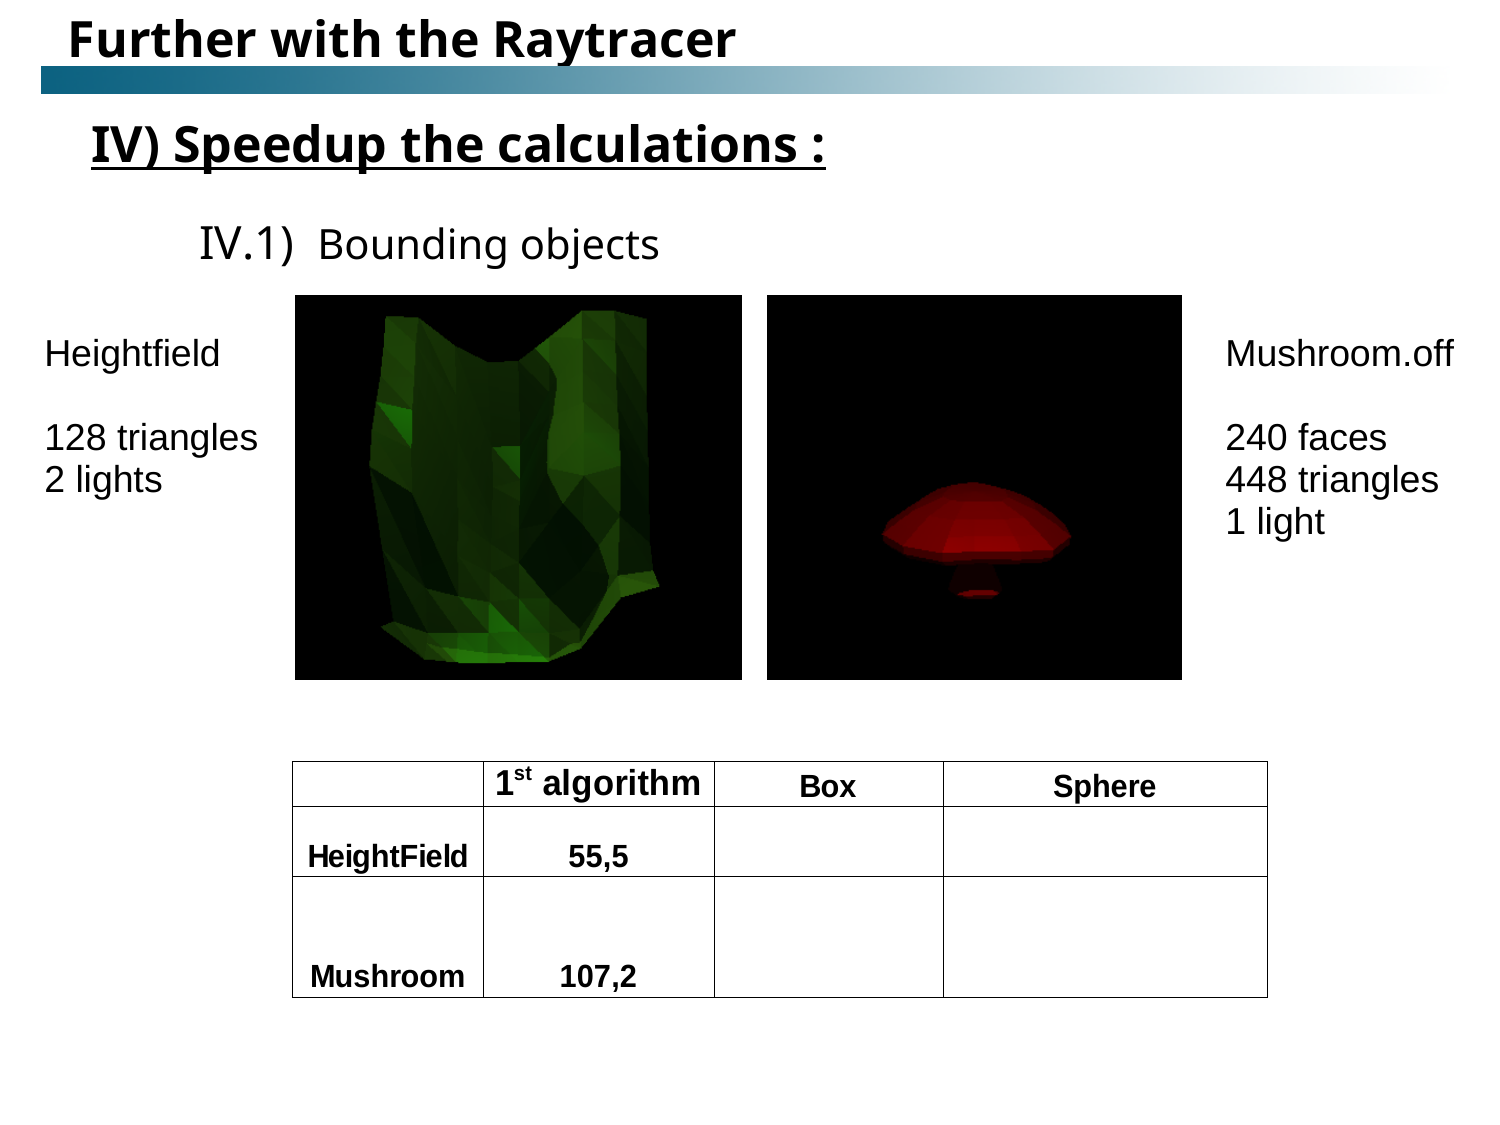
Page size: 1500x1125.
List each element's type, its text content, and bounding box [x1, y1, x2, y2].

picture [767, 295, 1182, 680]
text_box Heightfield 128 triangles 2 lights [29, 324, 296, 532]
picture [295, 295, 742, 680]
picture [41, 66, 1471, 94]
chart [290, 759, 1270, 1051]
text_box IV) Speedup the calculations : [76, 101, 857, 186]
text_box IV.1) Bounding objects [184, 203, 1182, 282]
text_box Mushroom.off 240 faces 448 triangles 1 light [1210, 324, 1477, 550]
title Further with the Raytracer [53, 1, 859, 66]
